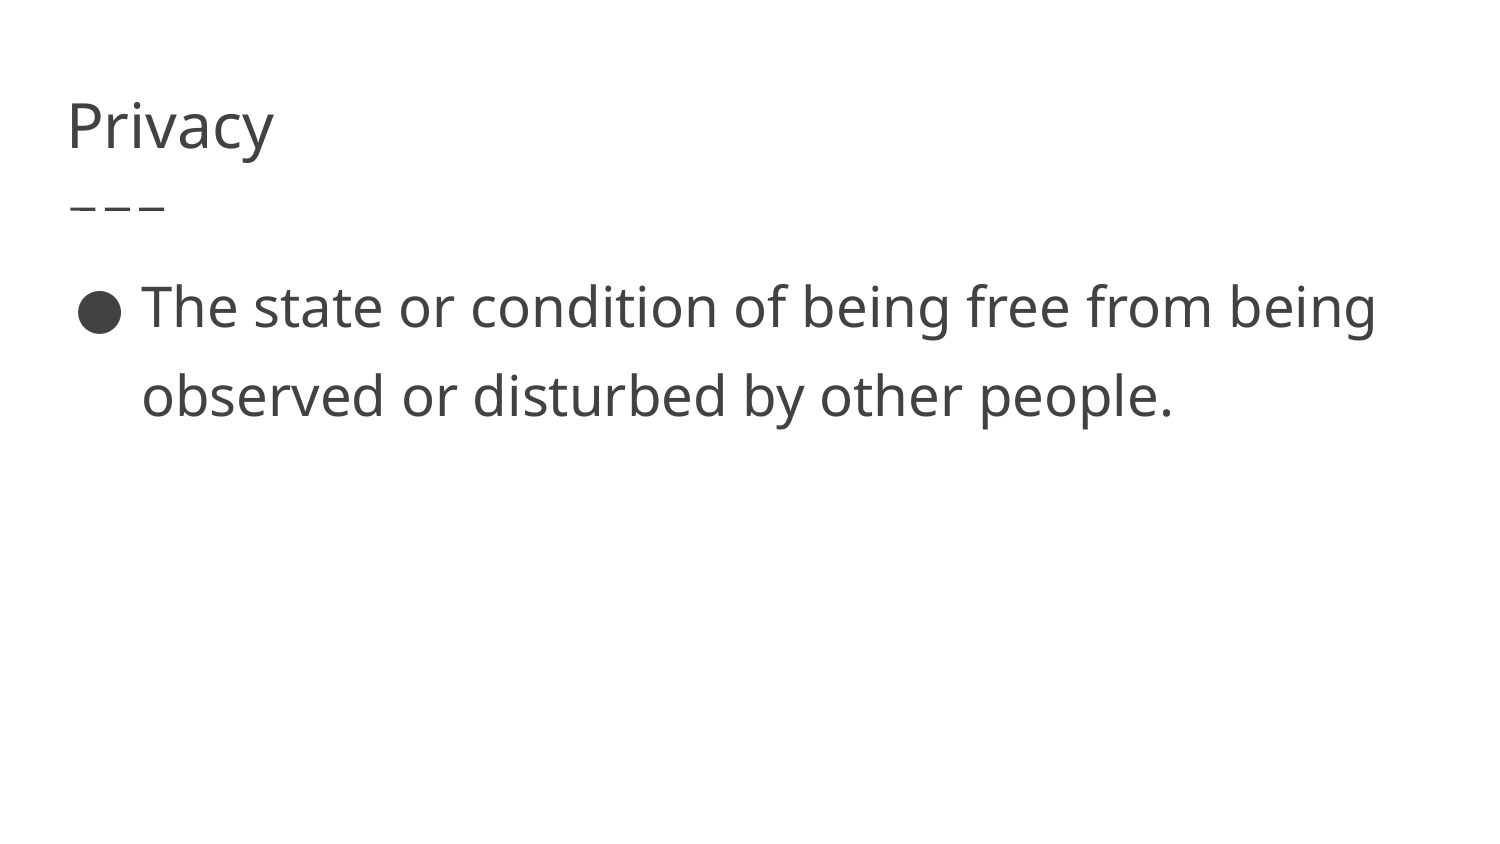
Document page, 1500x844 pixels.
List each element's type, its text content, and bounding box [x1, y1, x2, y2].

title Privacy [51, 61, 1449, 182]
list The state or condition of being free from being observed or disturbed by other people. [51, 240, 1449, 750]
